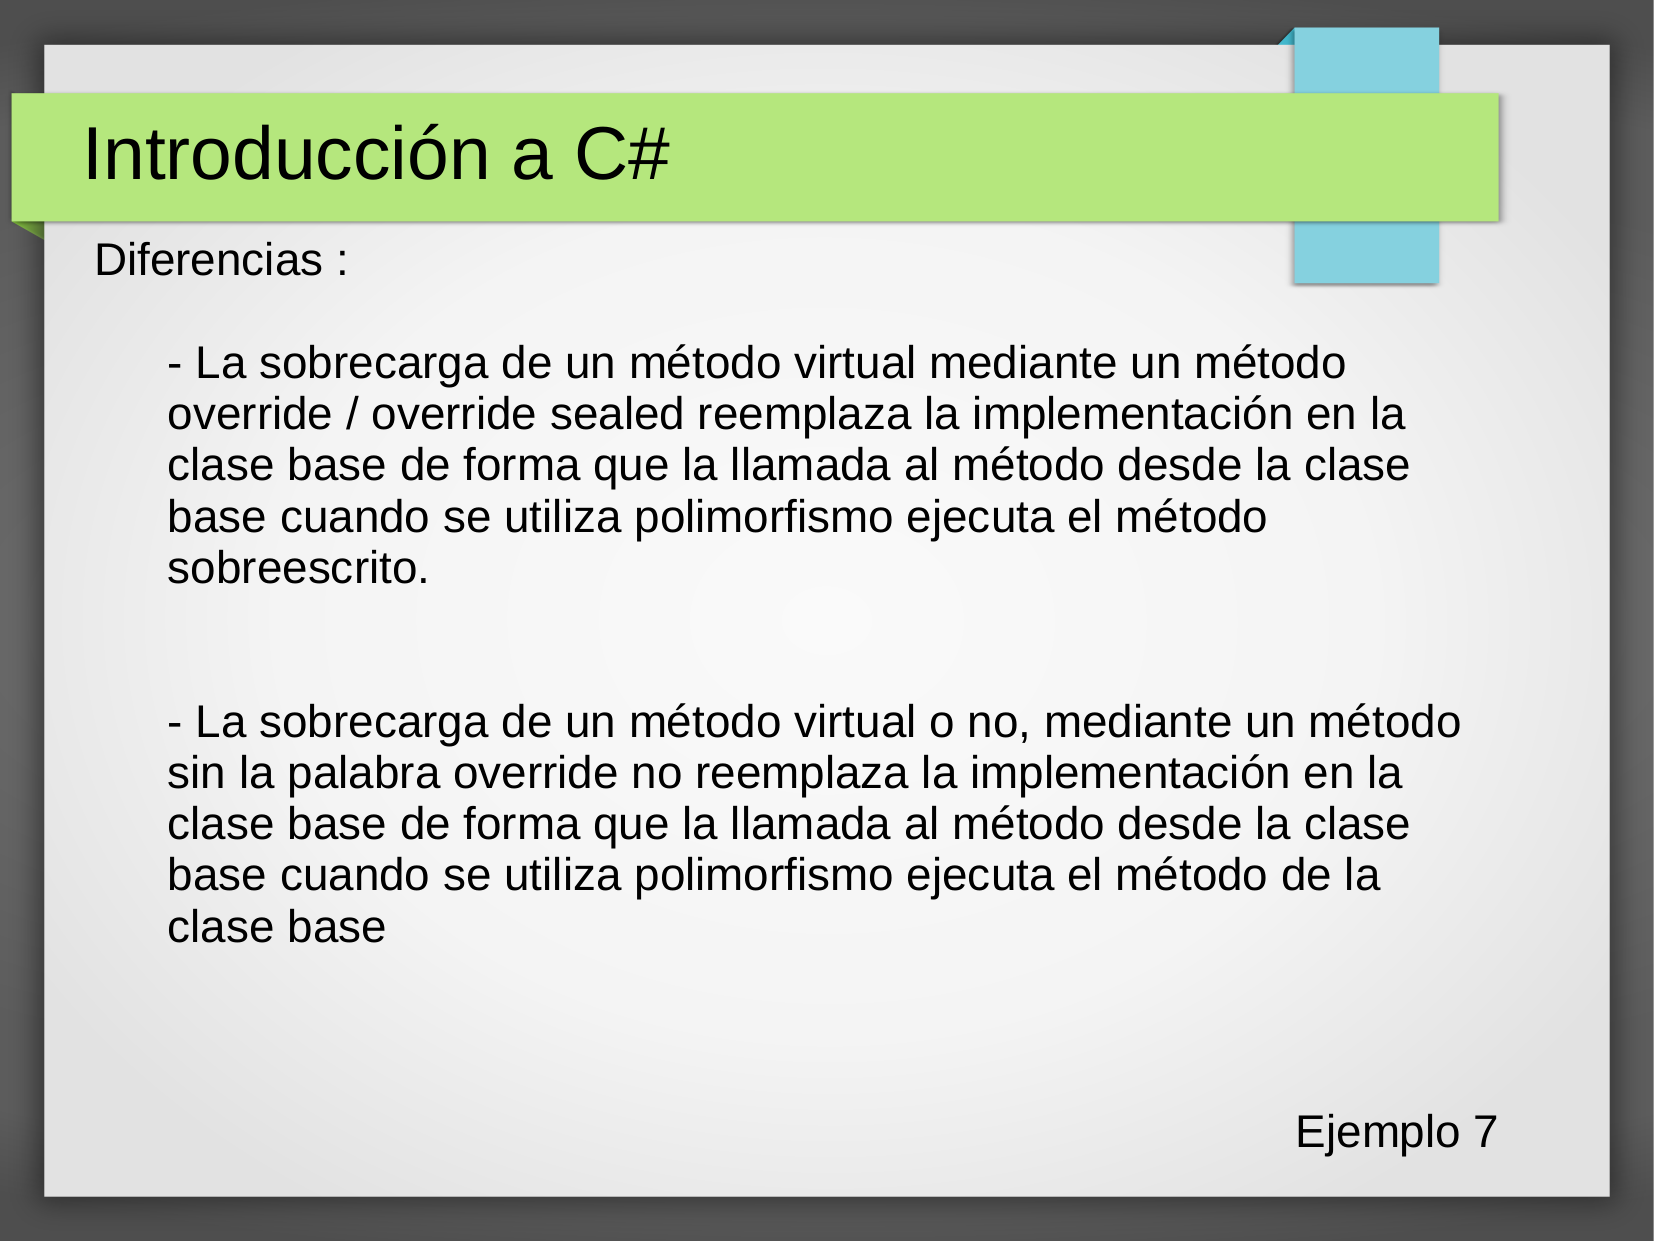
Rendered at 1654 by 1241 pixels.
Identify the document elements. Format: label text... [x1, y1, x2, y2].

picture [0, 0, 1654, 1241]
title Introducción a C# [82, 94, 1264, 213]
text_box Diferencias : - La sobrecarga de un método virtual mediante un método override / override sealed reemplaza la implementación en la clase base de forma que la llamada al método desde la clase base cuando se utiliza polimorfismo ejecuta el método sobreescrito. - La sobrecarga de un método virtual o no, mediante un método sin la palabra override no reemplaza la implementación en la clase base de forma que la llamada al método desde la clase base cuando se utiliza polimorfismo ejecuta el método de la clase base Ejemplo 7 [94, 234, 1500, 1157]
